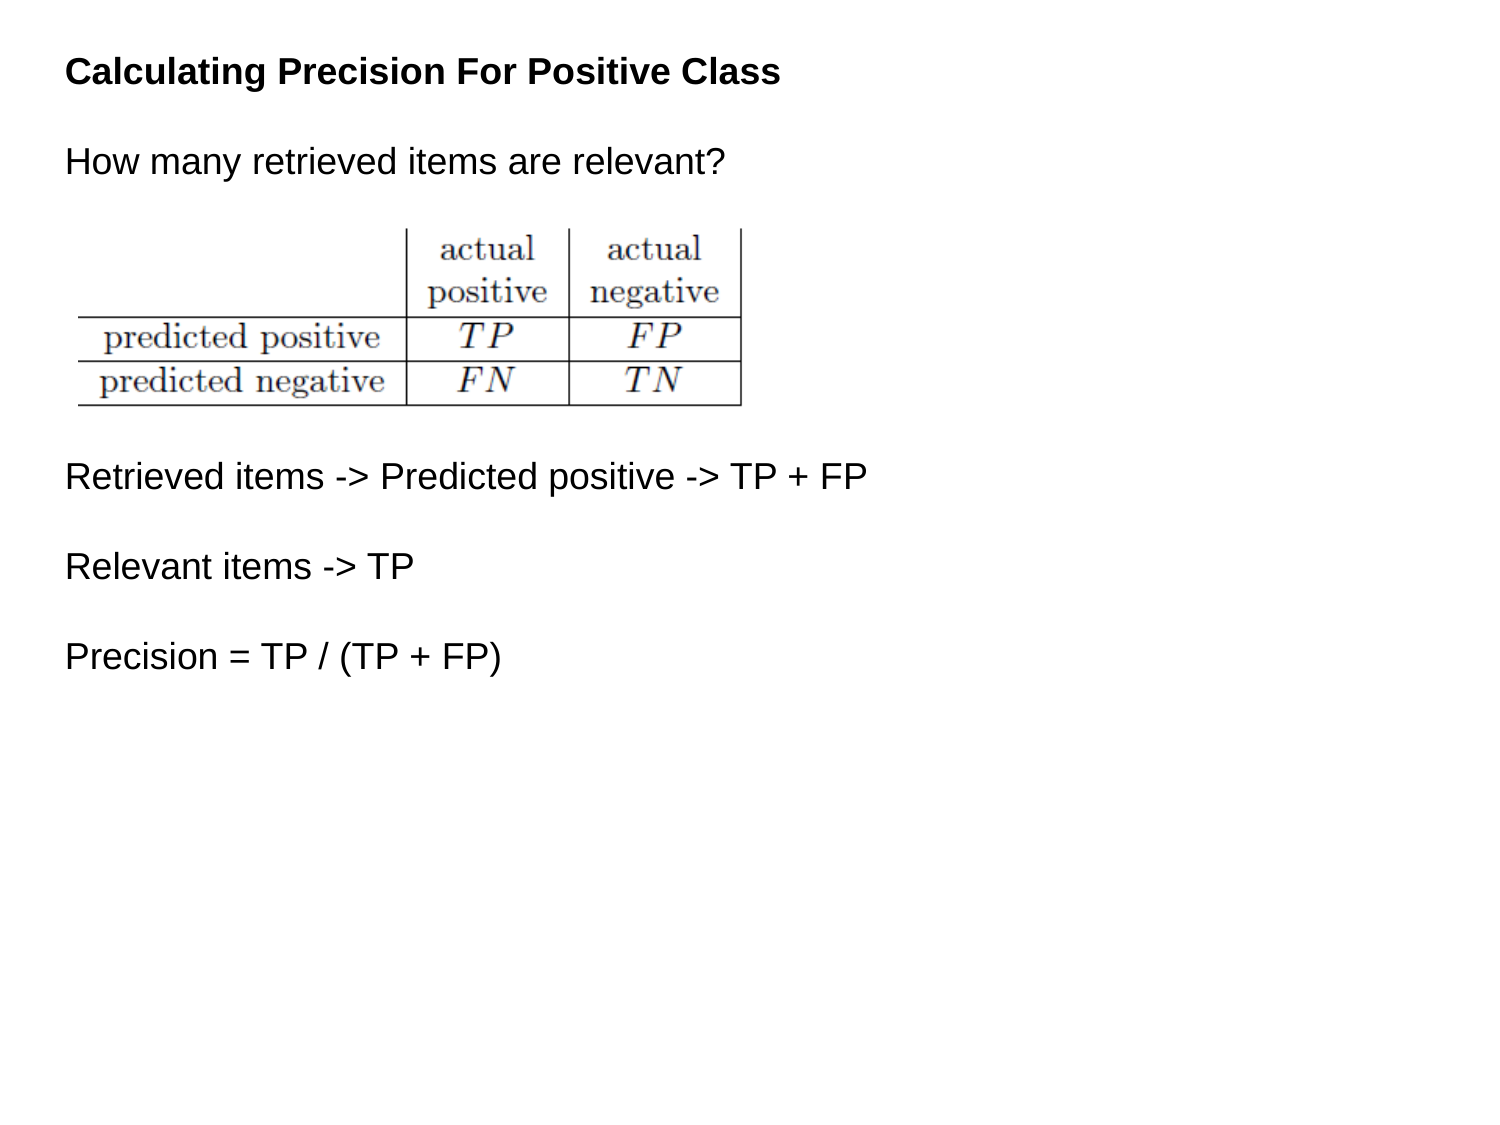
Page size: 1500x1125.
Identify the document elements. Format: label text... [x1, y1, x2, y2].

picture [78, 224, 753, 411]
text_box Calculating Precision For Positive Class How many retrieved items are relevant? Retrieved items -> Predicted positive -> TP + FP Relevant items -> TP Precision = TP / (TP + FP) [50, 39, 1300, 730]
